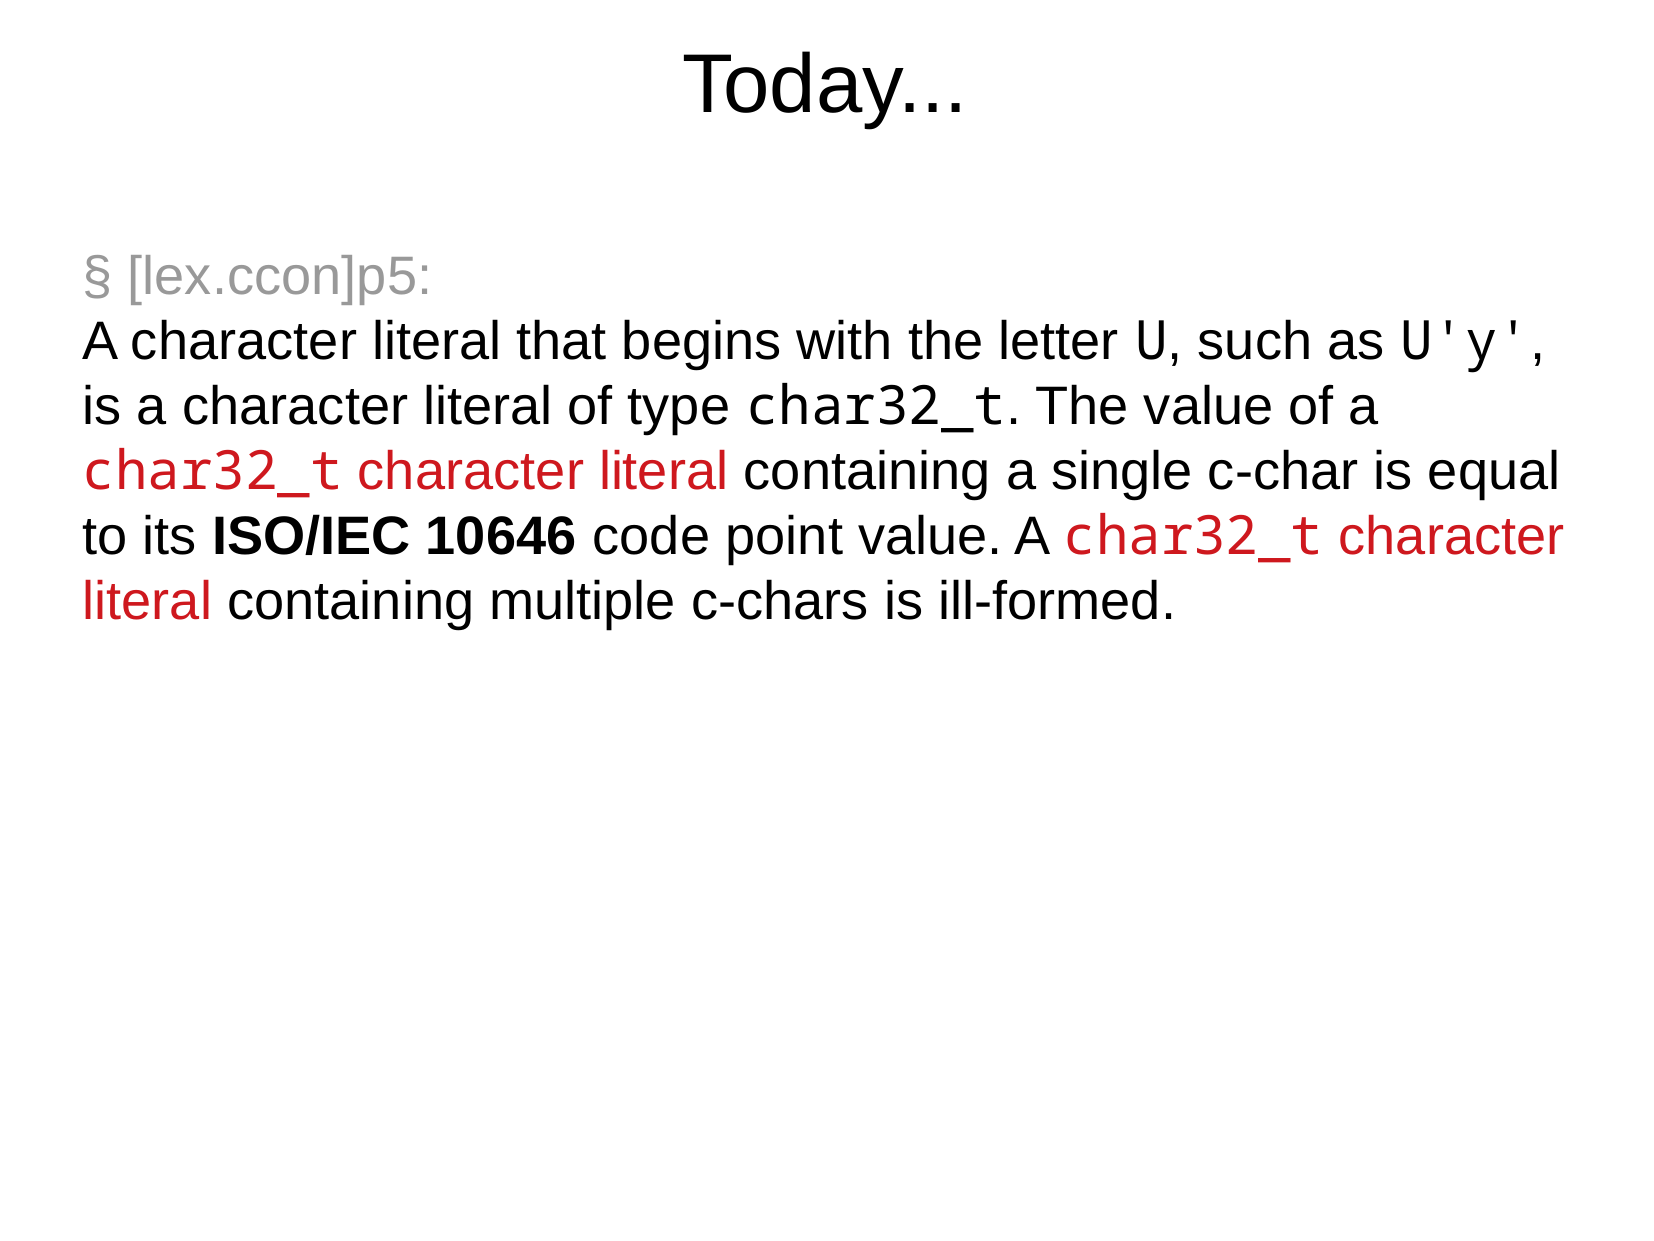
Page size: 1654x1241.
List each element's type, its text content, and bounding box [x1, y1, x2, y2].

text_box Today... [90, 30, 1561, 166]
list § [lex.ccon]p5: A character literal that begins with the letter U, such as U'y', is a character literal of type char32_­t. The value of a char32_­t character literal containing a single c-char is equal to its ISO/IEC 10646 code point value. A char32_­t character literal containing multiple c-chars is ill-formed. [82, 240, 1571, 1126]
